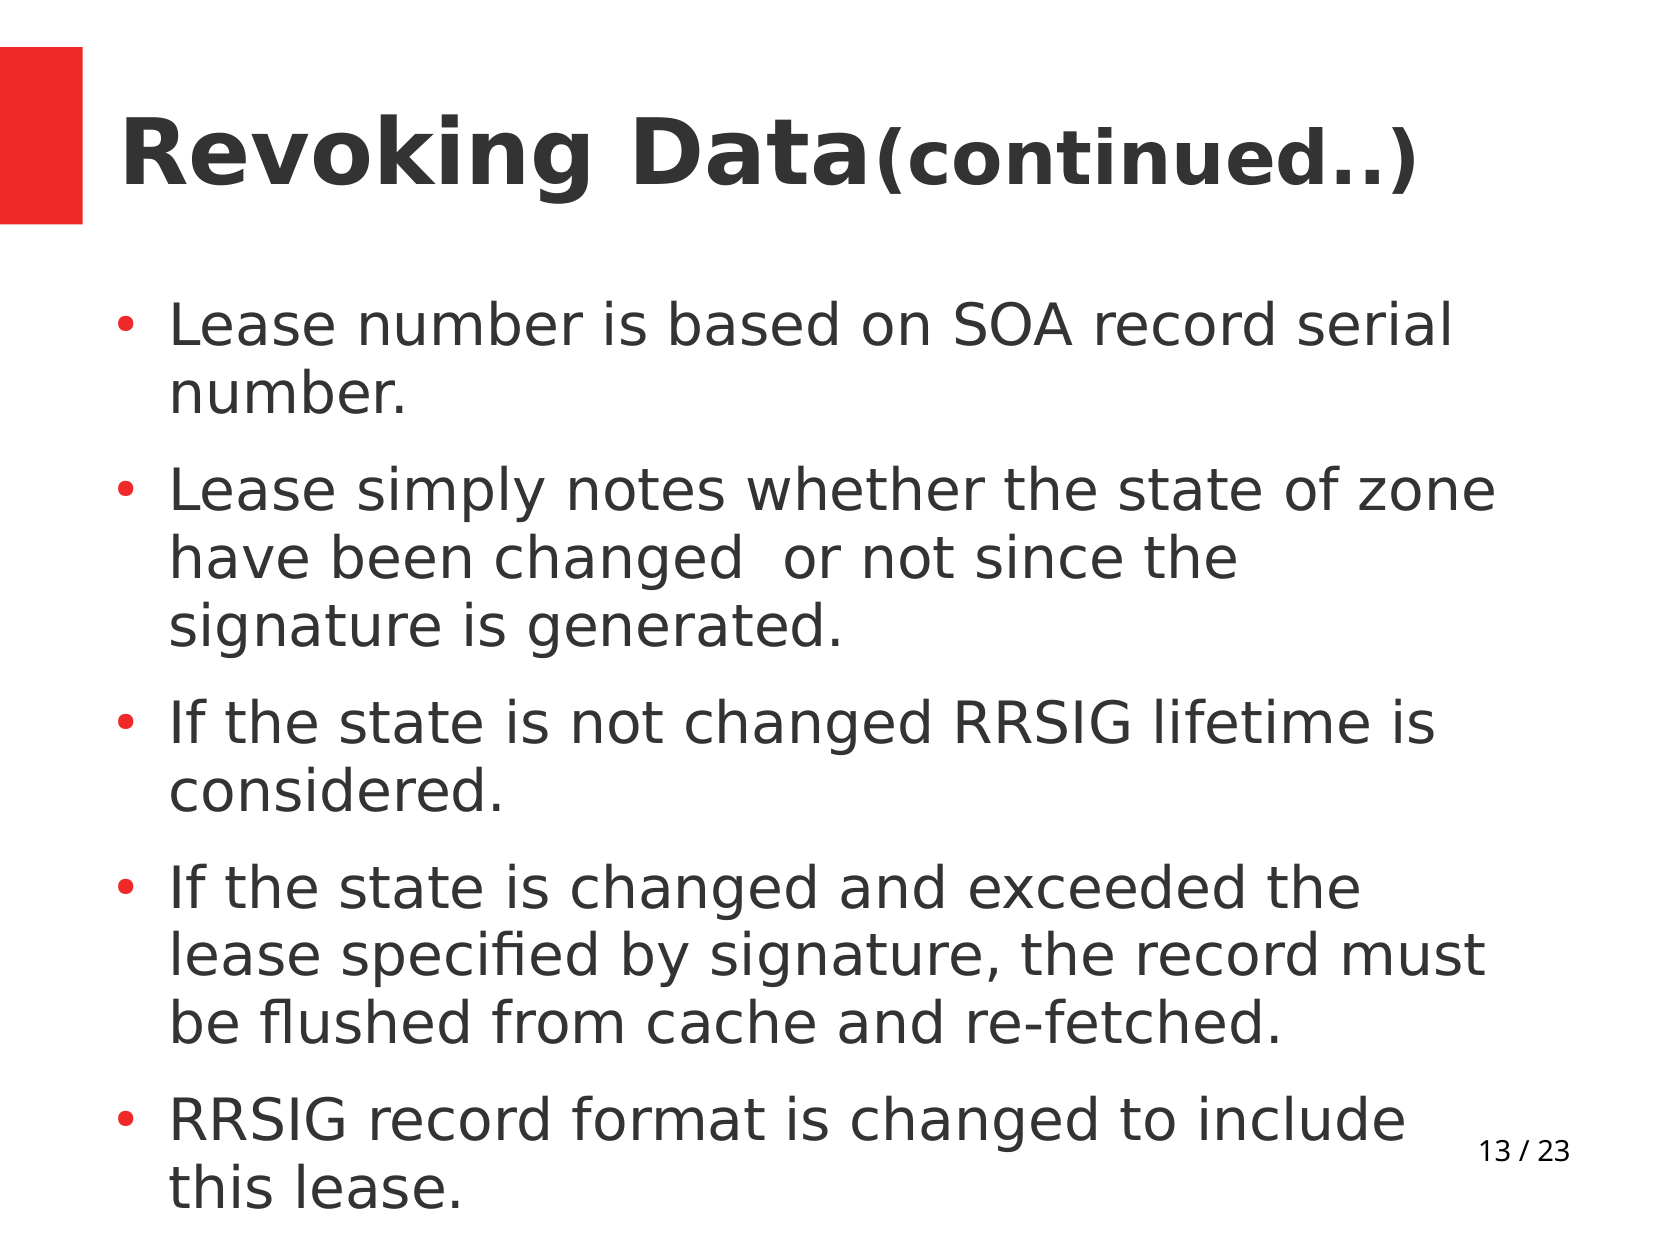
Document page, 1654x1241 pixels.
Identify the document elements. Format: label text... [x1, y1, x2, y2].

title Revoking Data(continued..) [118, 45, 1571, 260]
list Lease number is based on SOA record serial number. Lease simply notes whether the state of zone have been changed or not since the signature is generated. If the state is not changed RRSIG lifetime is considered. If the state is changed and exceeded the lease specified by signature, the record must be flushed from cache and re-fetched. RRSIG record format is changed to include this lease. [97, 291, 1516, 1236]
